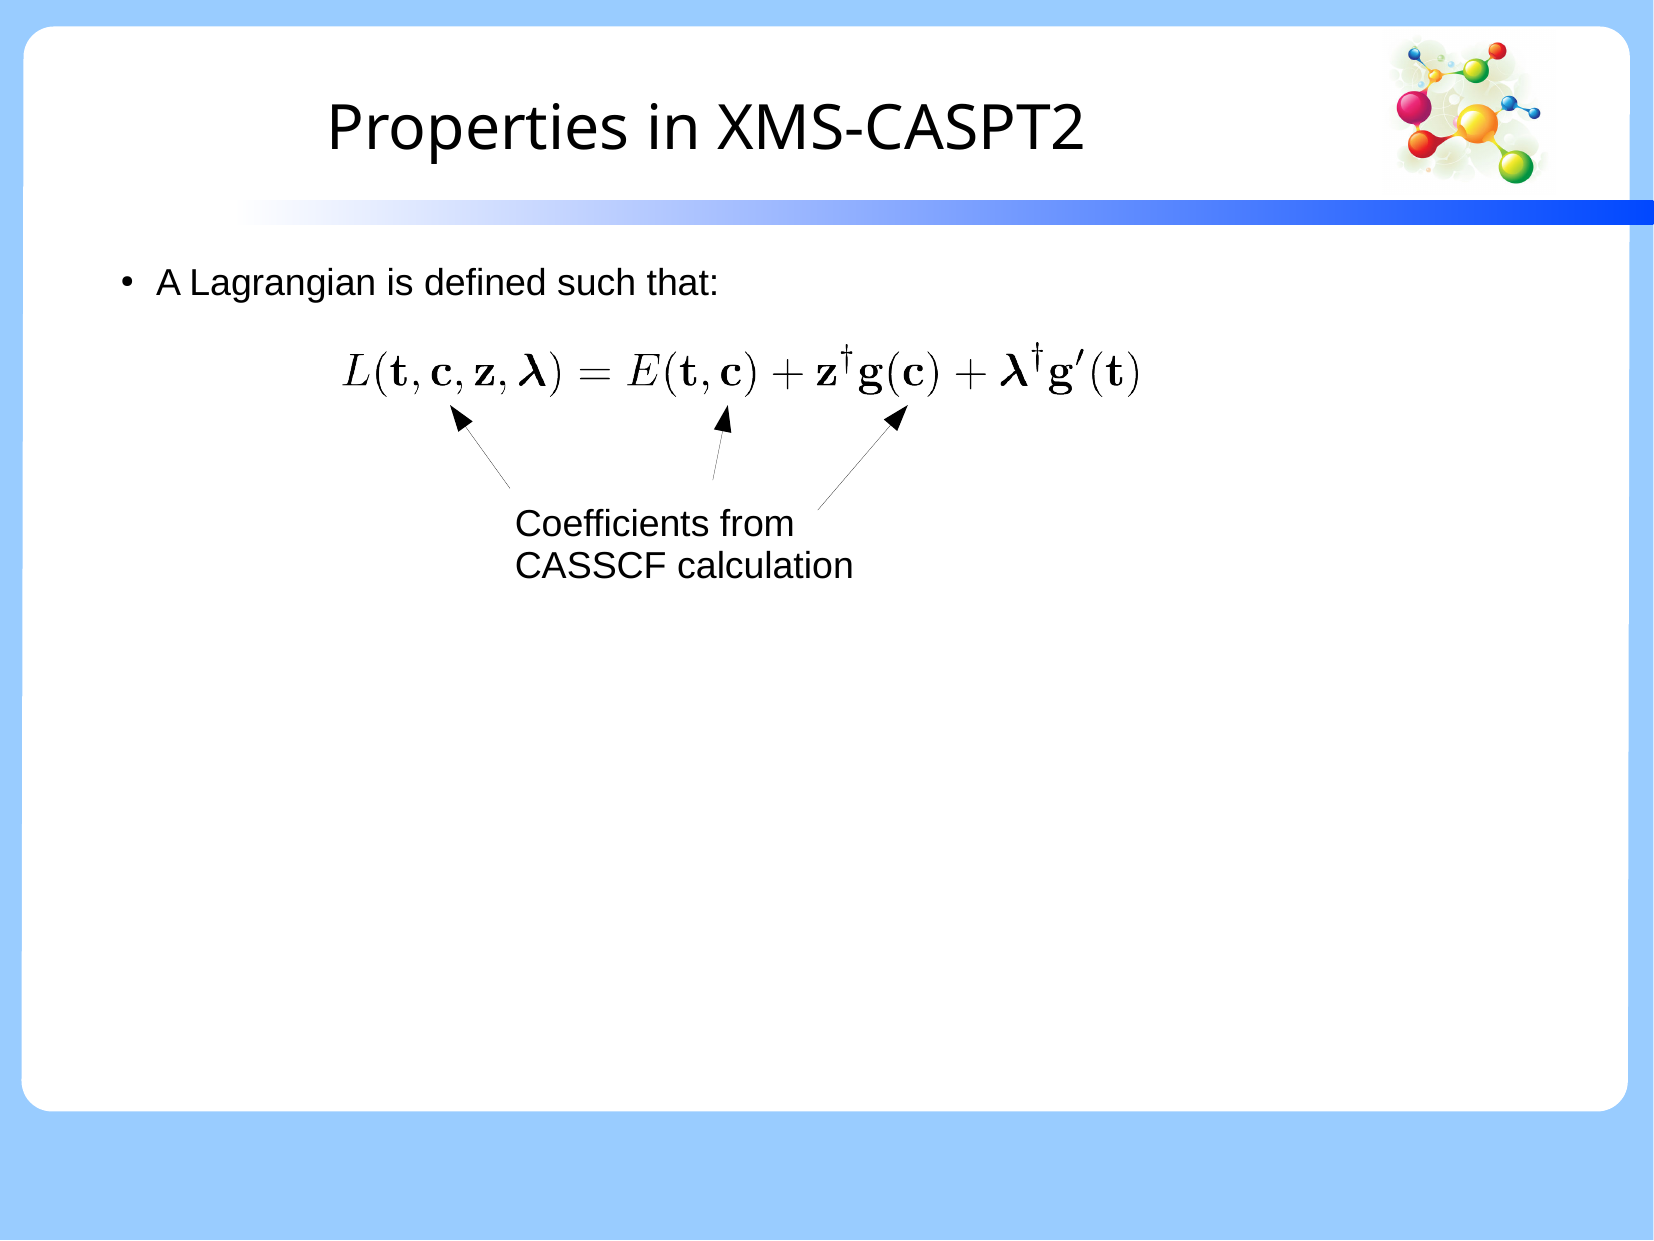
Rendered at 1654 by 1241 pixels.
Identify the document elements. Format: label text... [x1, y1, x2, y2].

text_box Coefficients from CASSCF calculation [499, 495, 890, 594]
table_cell [873, 201, 877, 224]
title Properties in XMS-CASPT2 [82, 49, 1332, 201]
text_box A Lagrangian is defined such that: [105, 253, 1456, 647]
table_cell [956, 201, 961, 224]
picture [342, 342, 1138, 397]
picture [1382, 29, 1556, 195]
